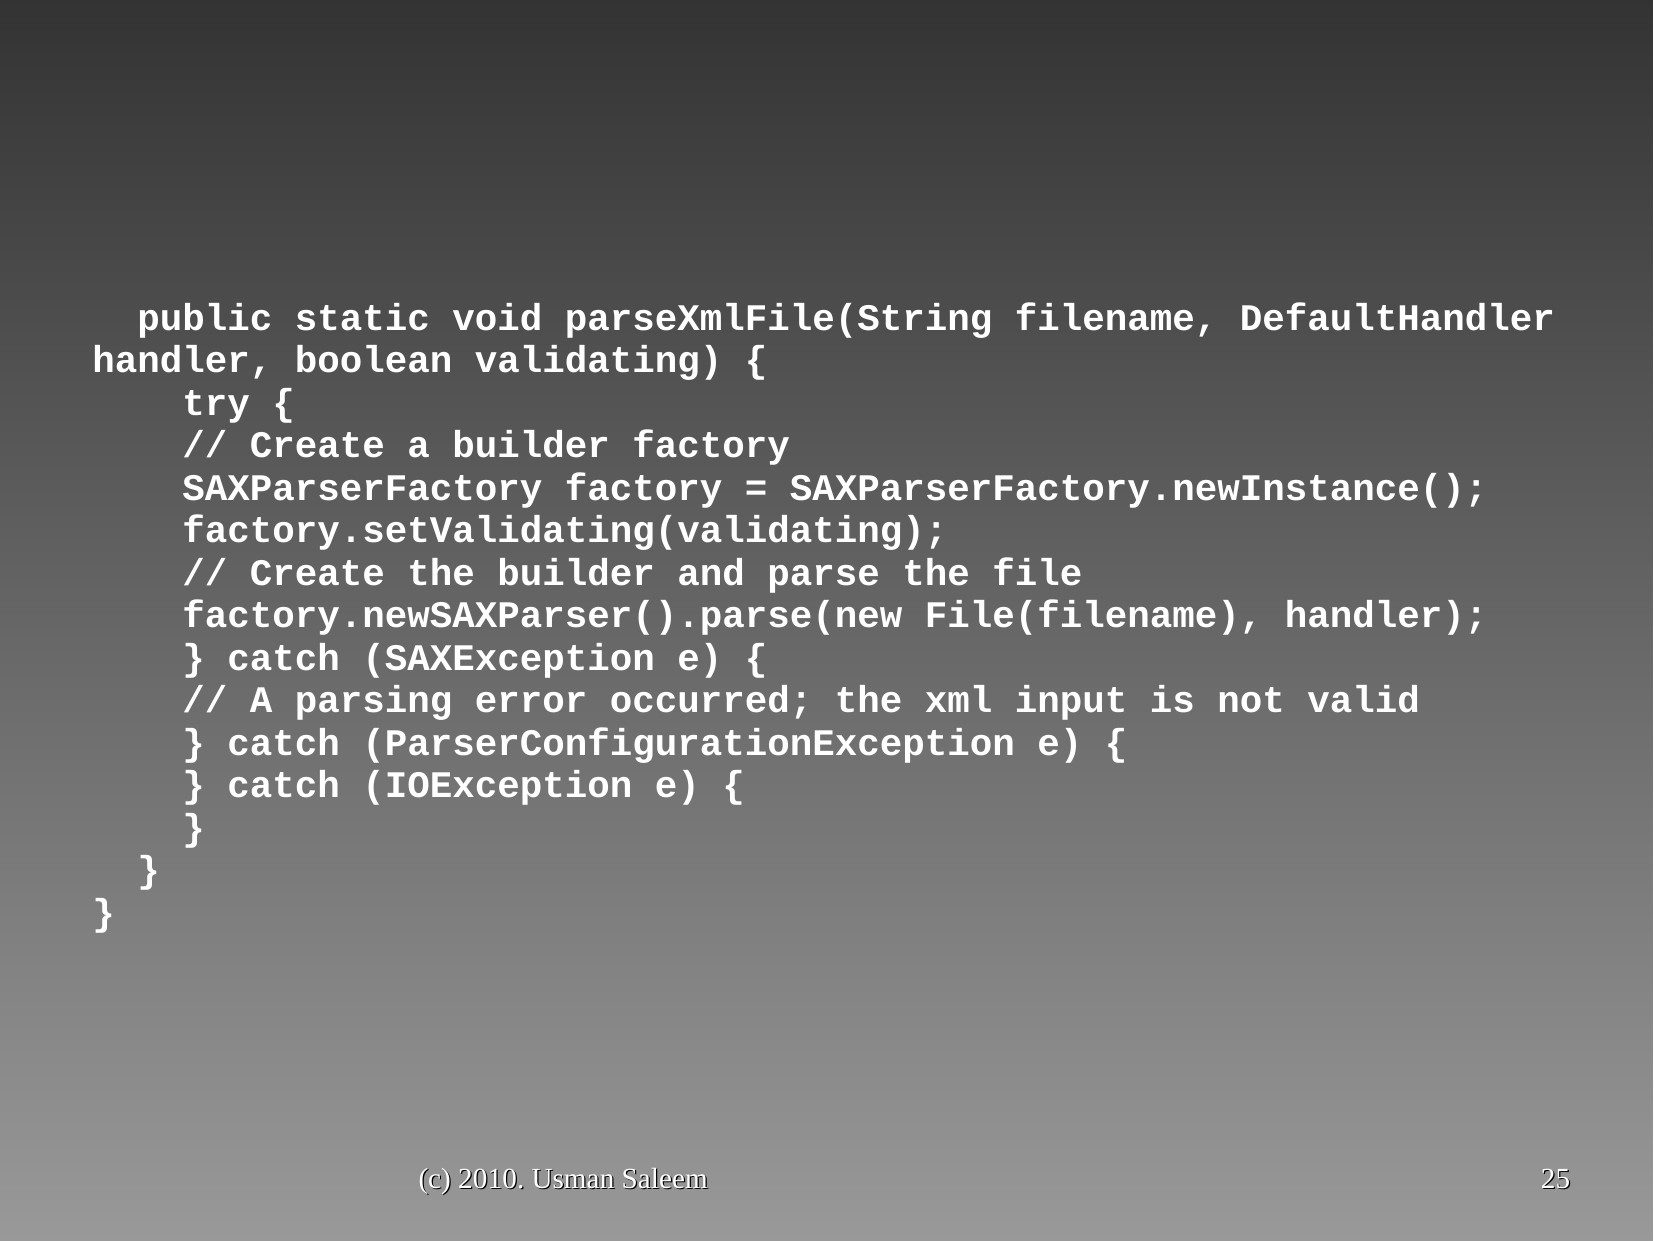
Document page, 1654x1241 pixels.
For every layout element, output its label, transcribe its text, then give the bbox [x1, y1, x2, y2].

text_box public static void parseXmlFile(String filename, DefaultHandler handler, boolean validating) { try { // Create a builder factory SAXParserFactory factory = SAXParserFactory.newInstance(); factory.setValidating(validating); // Create the builder and parse the file factory.newSAXParser().parse(new File(filename), handler); } catch (SAXException e) { // A parsing error occurred; the xml input is not valid } catch (ParserConfigurationException e) { } catch (IOException e) { } } } [77, 291, 1570, 945]
